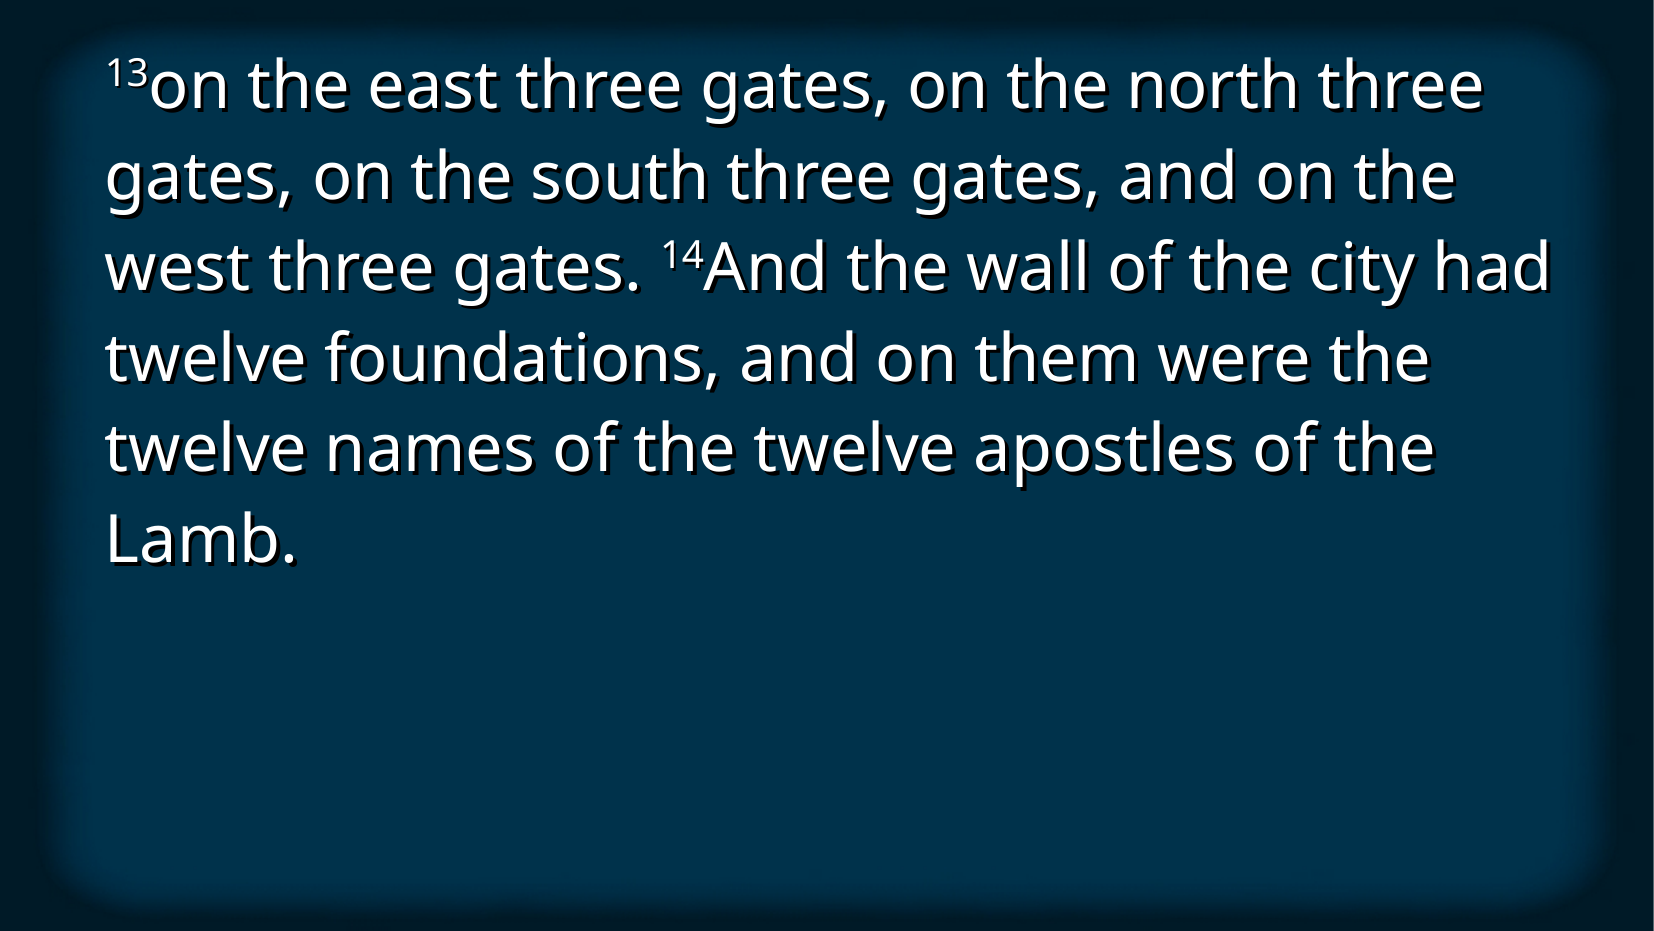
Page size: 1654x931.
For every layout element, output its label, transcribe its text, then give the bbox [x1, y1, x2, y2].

text_box 13on the east three gates, on the north three gates, on the south three gates, and on the west three gates. 14And the wall of the city had twelve foundations, and on them were the twelve names of the twelve apostles of the Lamb. [90, 30, 1576, 511]
picture [0, 0, 1654, 931]
